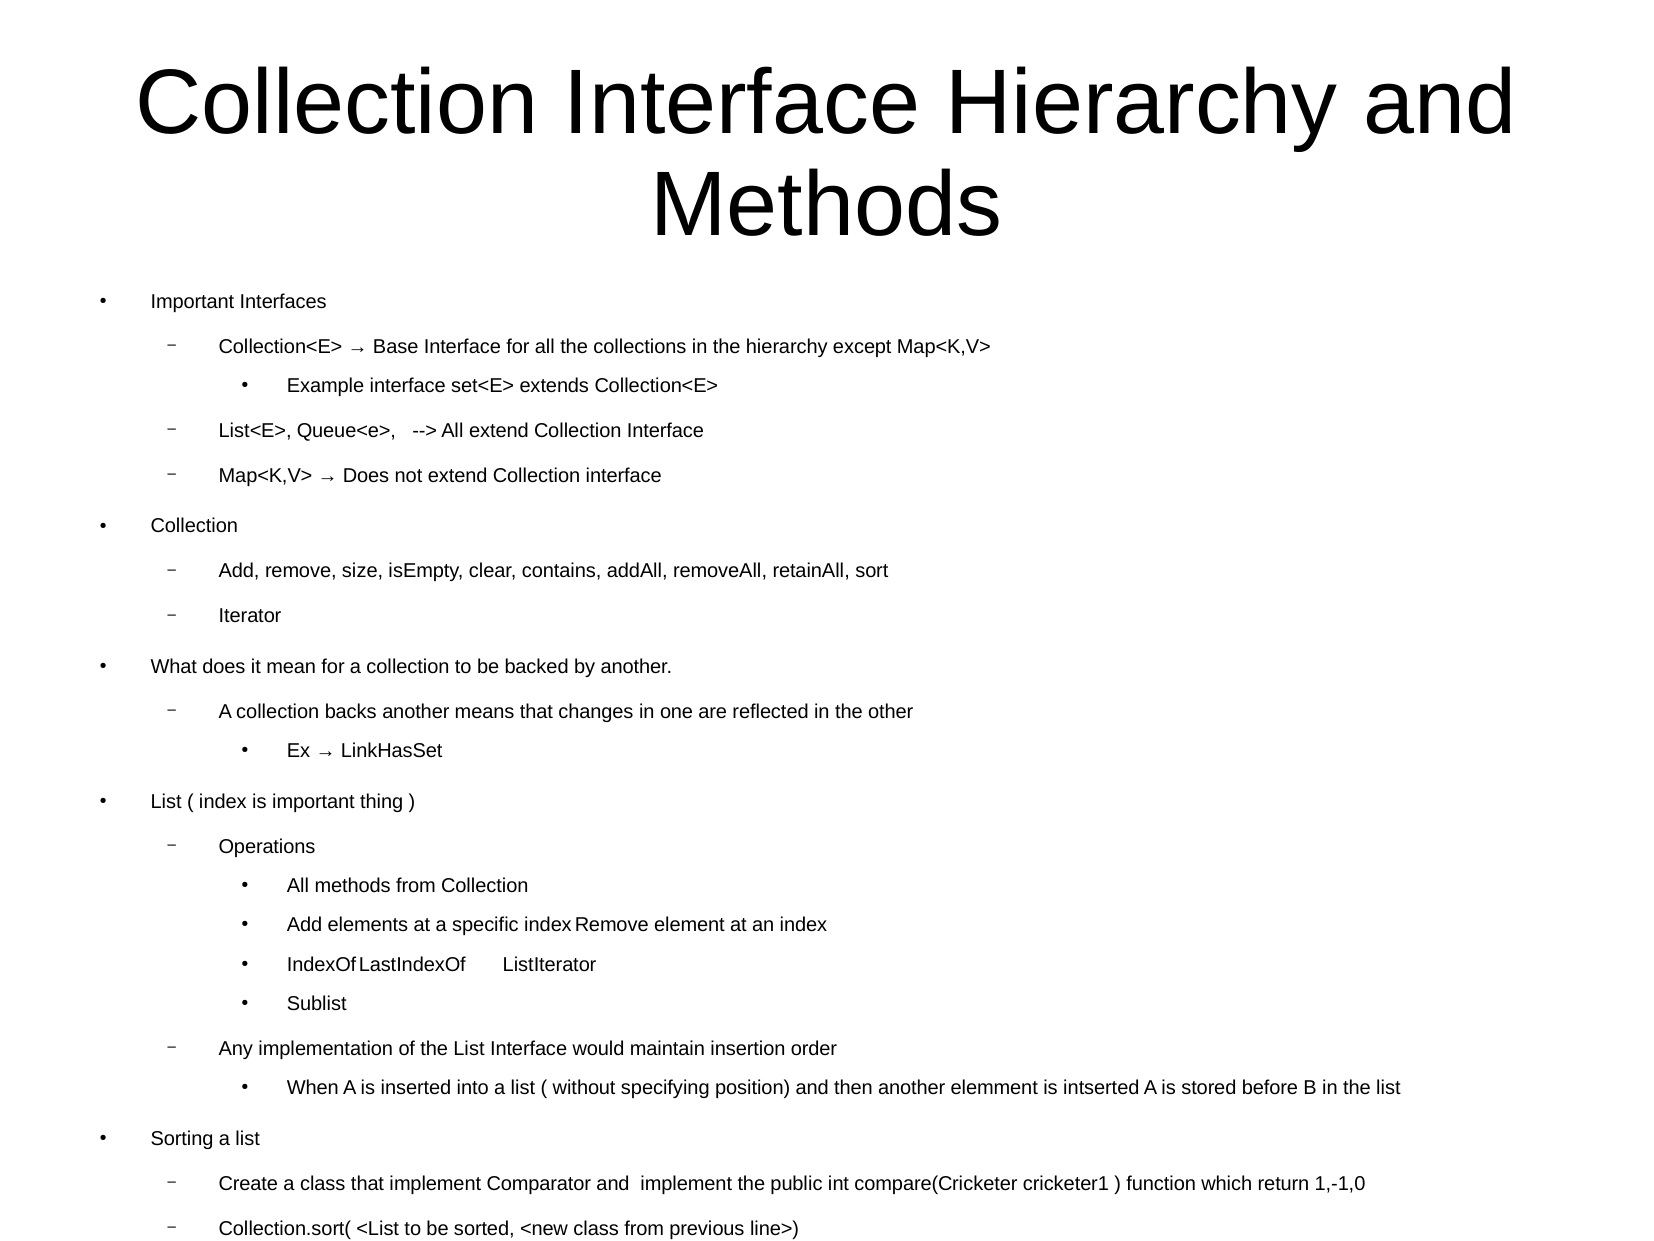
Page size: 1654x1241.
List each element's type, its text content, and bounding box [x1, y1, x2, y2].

title Collection Interface Hierarchy and Methods [82, 49, 1571, 257]
list Important Interfaces Collection<E> → Base Interface for all the collections in the hierarchy except Map<K,V> Example interface set<E> extends Collection<E> List<E>, Queue<e>, --> All extend Collection Interface Map<K,V> → Does not extend Collection interface Collection Add, remove, size, isEmpty, clear, contains, addAll, removeAll, retainAll, sort Iterator What does it mean for a collection to be backed by another. A collection backs another means that changes in one are reflected in the other Ex → LinkHasSet List ( index is important thing ) Operations All methods from Collection Add elements at a specific index Remove element at an index IndexOf LastIndexOf ListIterator Sublist Any implementation of the List Interface would maintain insertion order When A is inserted into a list ( without specifying position) and then another elemment is intserted A is stored before B in the list Sorting a list Create a class that implement Comparator and implement the public int compare(Cricketer cricketer1 ) function which return 1,-1,0 Collection.sort( <List to be sorted, <new class from previous line>) [82, 290, 1571, 1241]
